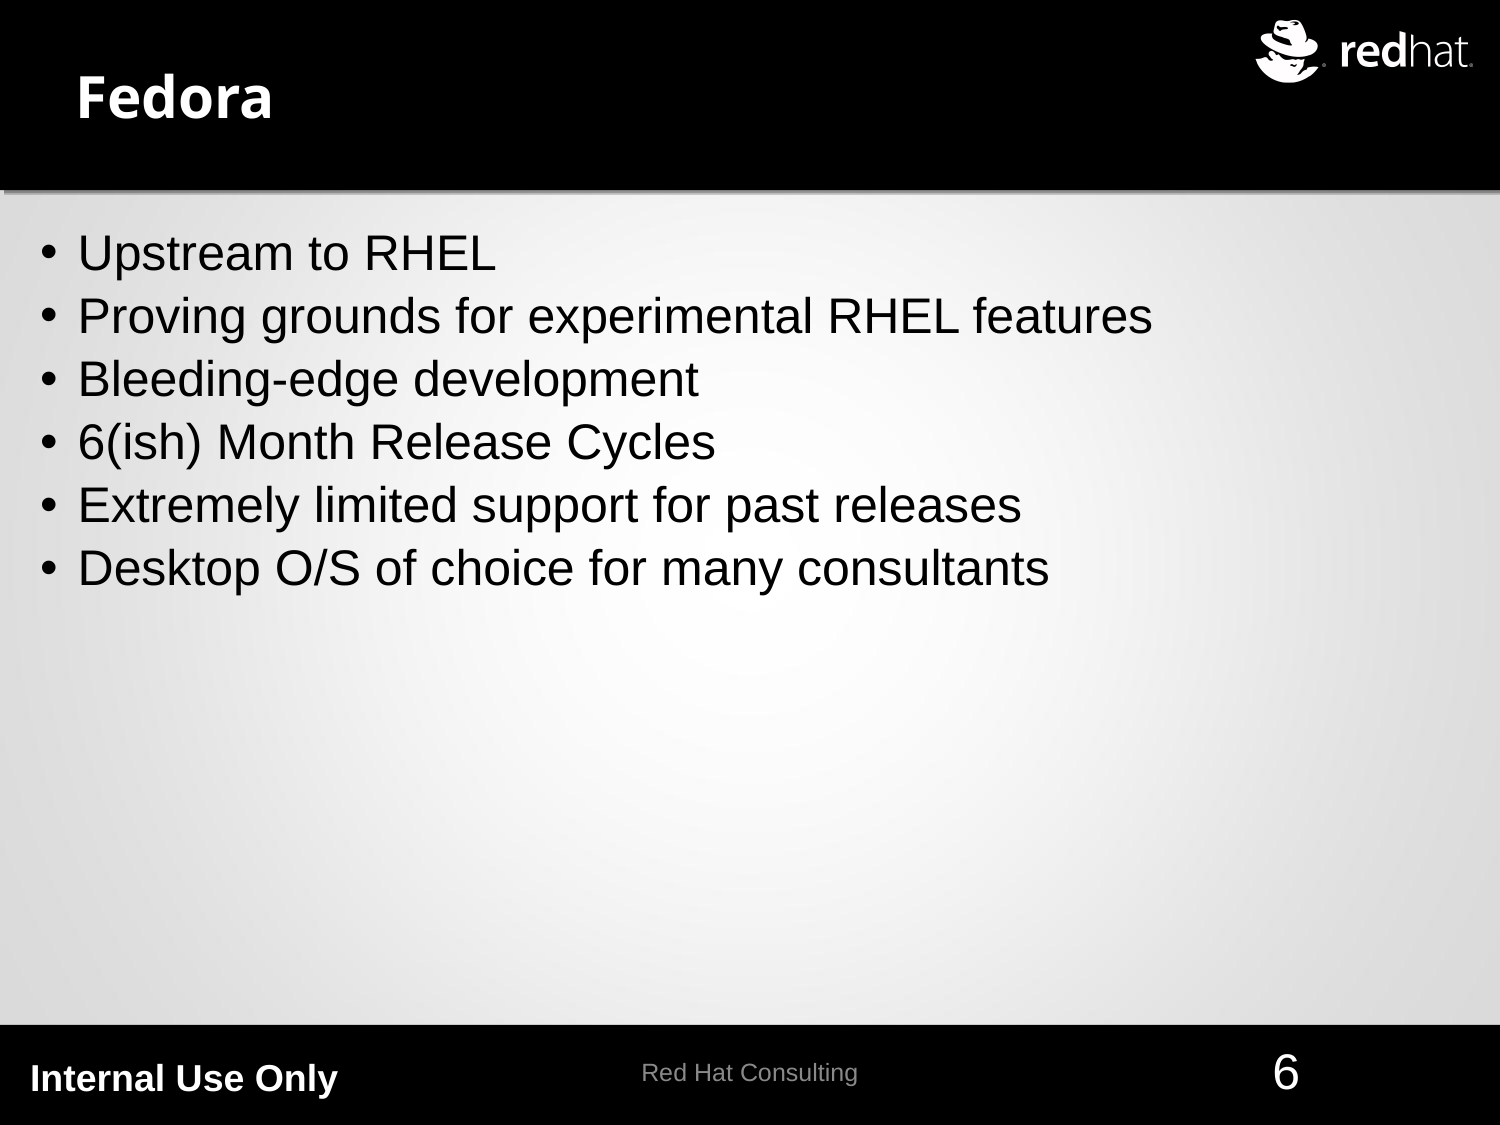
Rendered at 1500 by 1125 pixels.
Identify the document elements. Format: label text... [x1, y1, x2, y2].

text_box <number> [1257, 1042, 1426, 1103]
picture [0, 191, 1500, 1024]
picture [1254, 12, 1476, 88]
title Fedora [0, 0, 1234, 191]
text_box Red Hat Consulting [512, 1042, 988, 1103]
list Upstream to RHEL Proving grounds for experimental RHEL features Bleeding-edge development 6(ish) Month Release Cycles Extremely limited support for past releases Desktop O/S of choice for many consultants [24, 216, 1471, 992]
